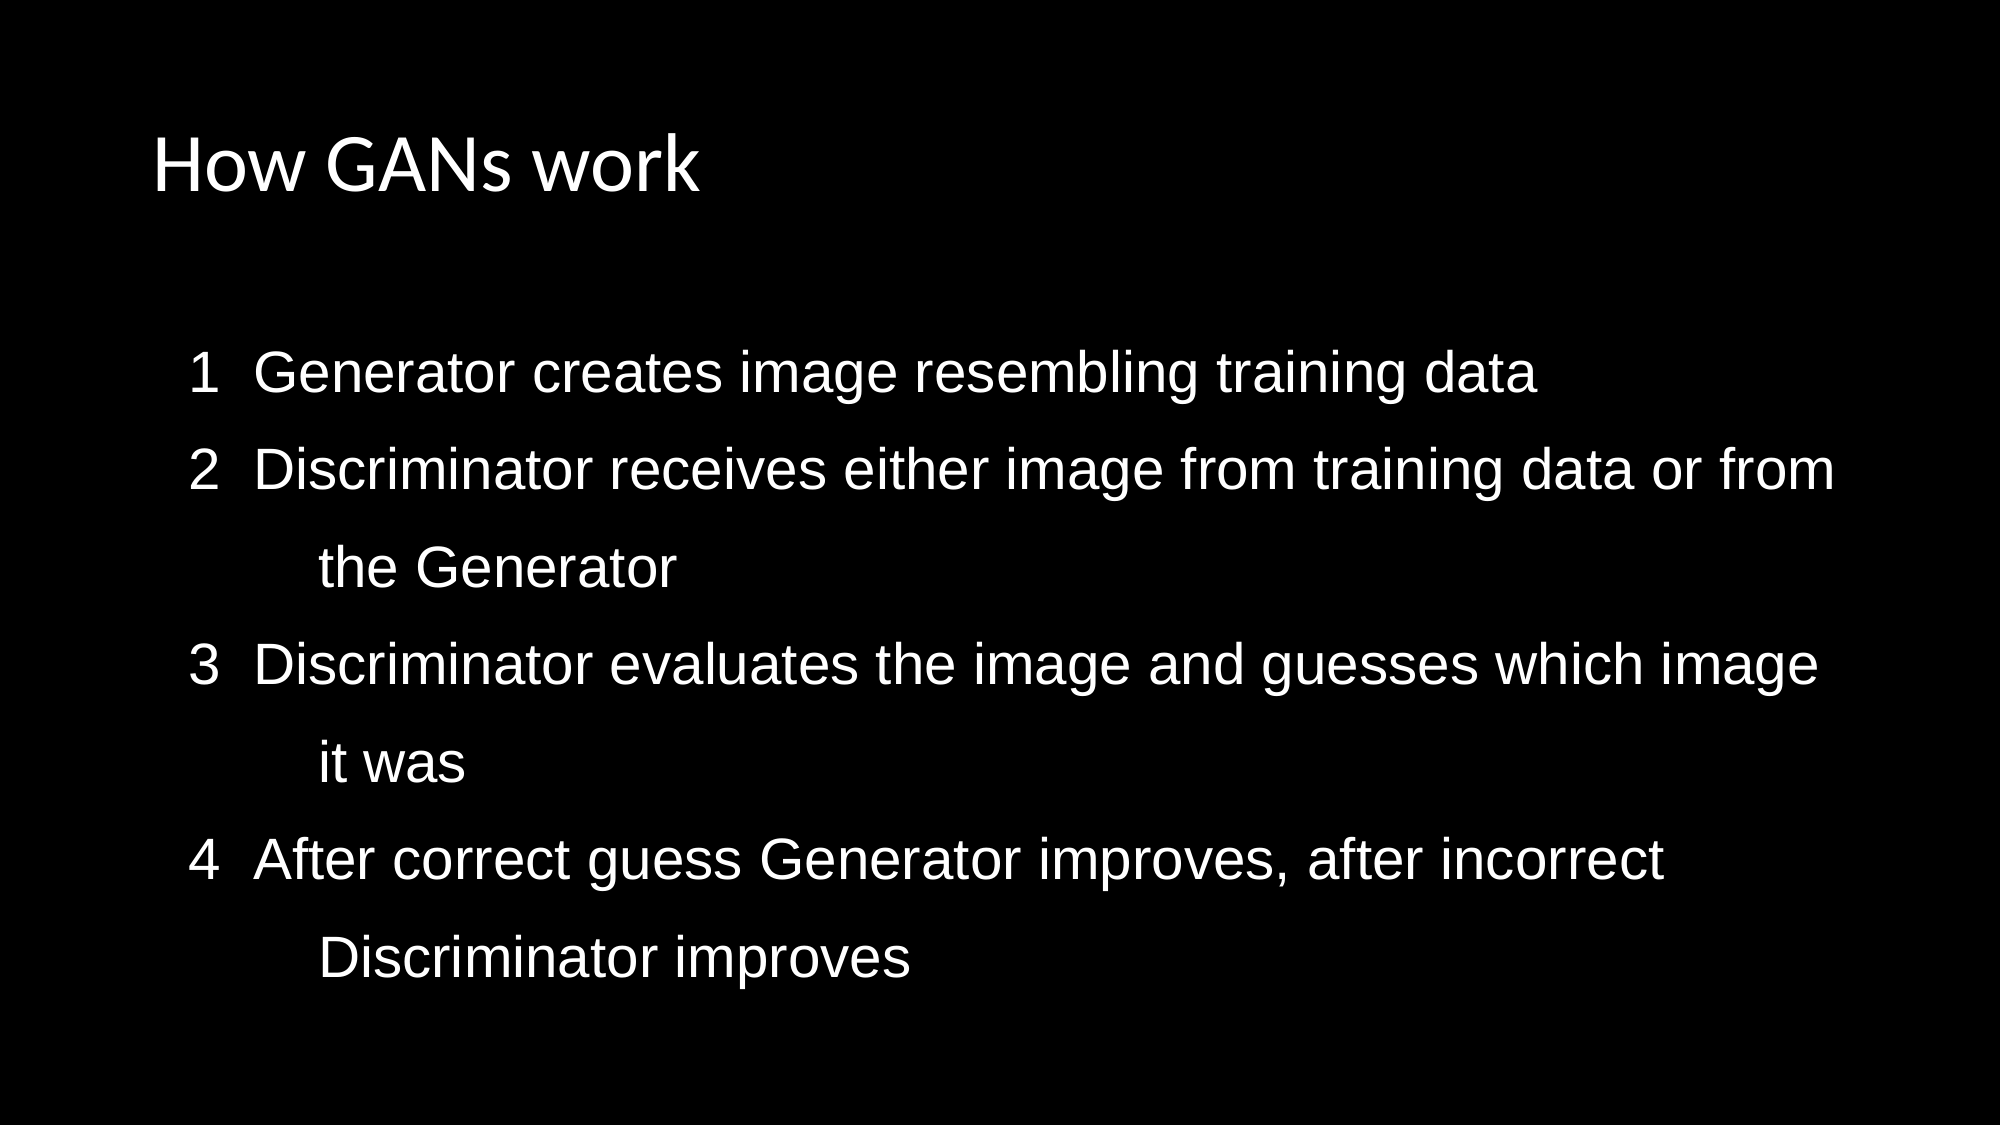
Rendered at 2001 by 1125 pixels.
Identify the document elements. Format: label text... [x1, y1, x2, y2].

title How GANs work [137, 59, 1863, 278]
list Generator creates image resembling training data Discriminator receives either image from training data or from the Generator Discriminator evaluates the image and guesses which image it was After correct guess Generator improves, after incorrect Discriminator improves [137, 299, 1863, 1014]
